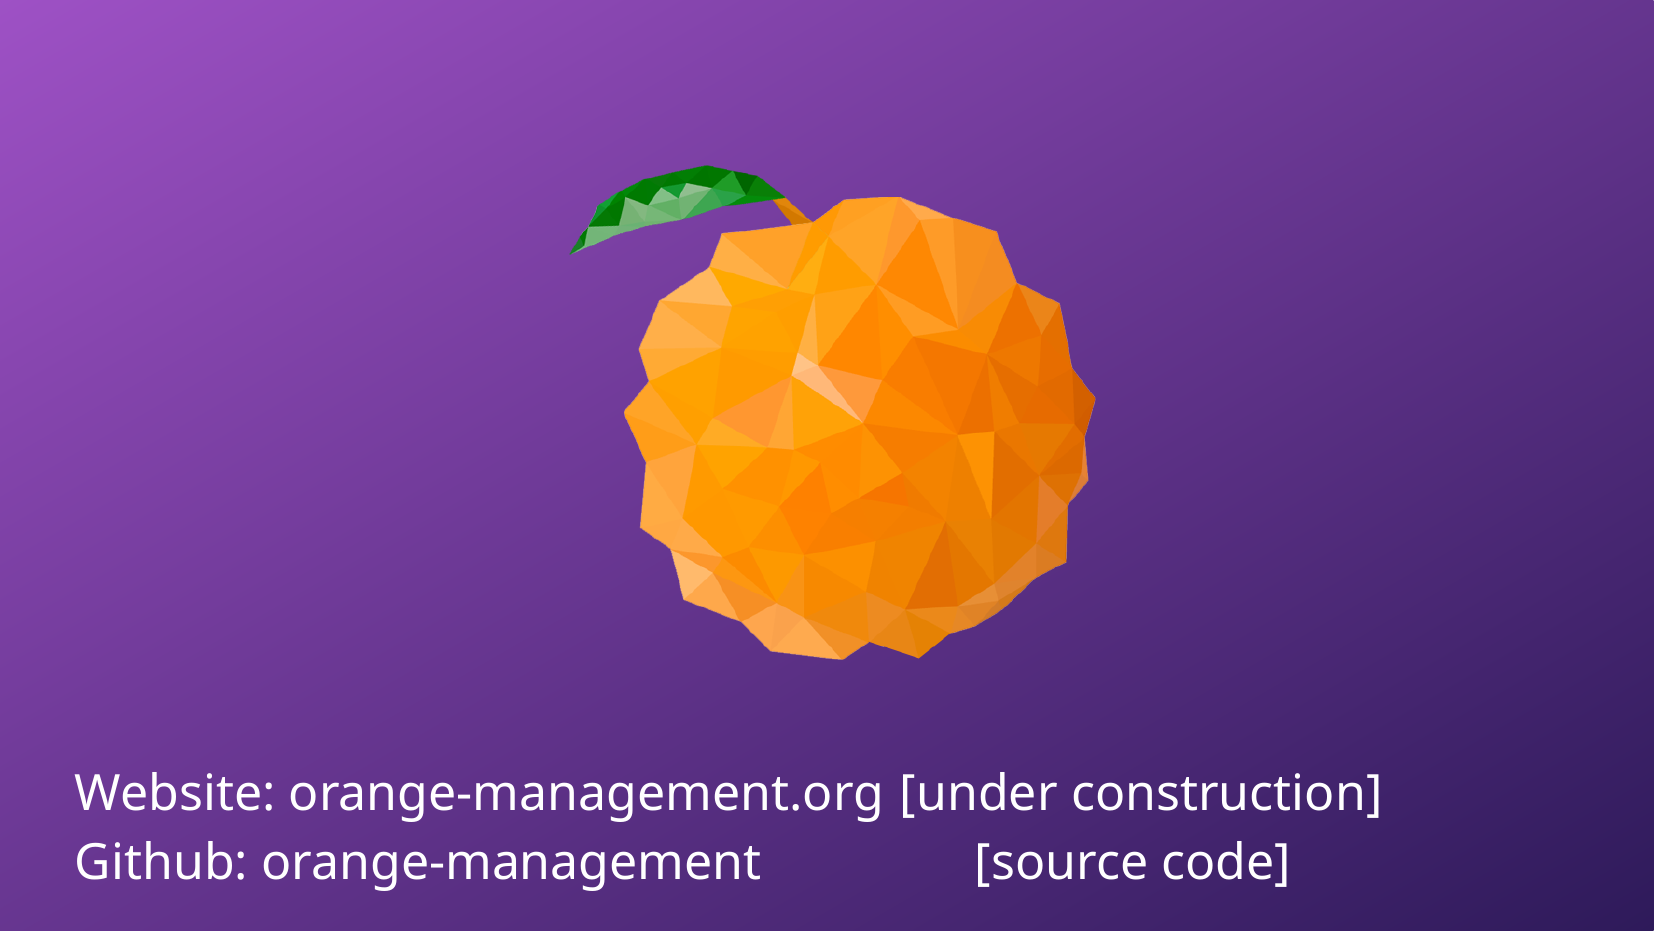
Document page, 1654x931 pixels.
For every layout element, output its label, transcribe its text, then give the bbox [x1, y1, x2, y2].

text_box [0, 0, 1654, 931]
text_box Website: orange-management.org [under construction] Github: orange-management [source code] [60, 750, 1516, 901]
picture [569, 165, 1096, 661]
